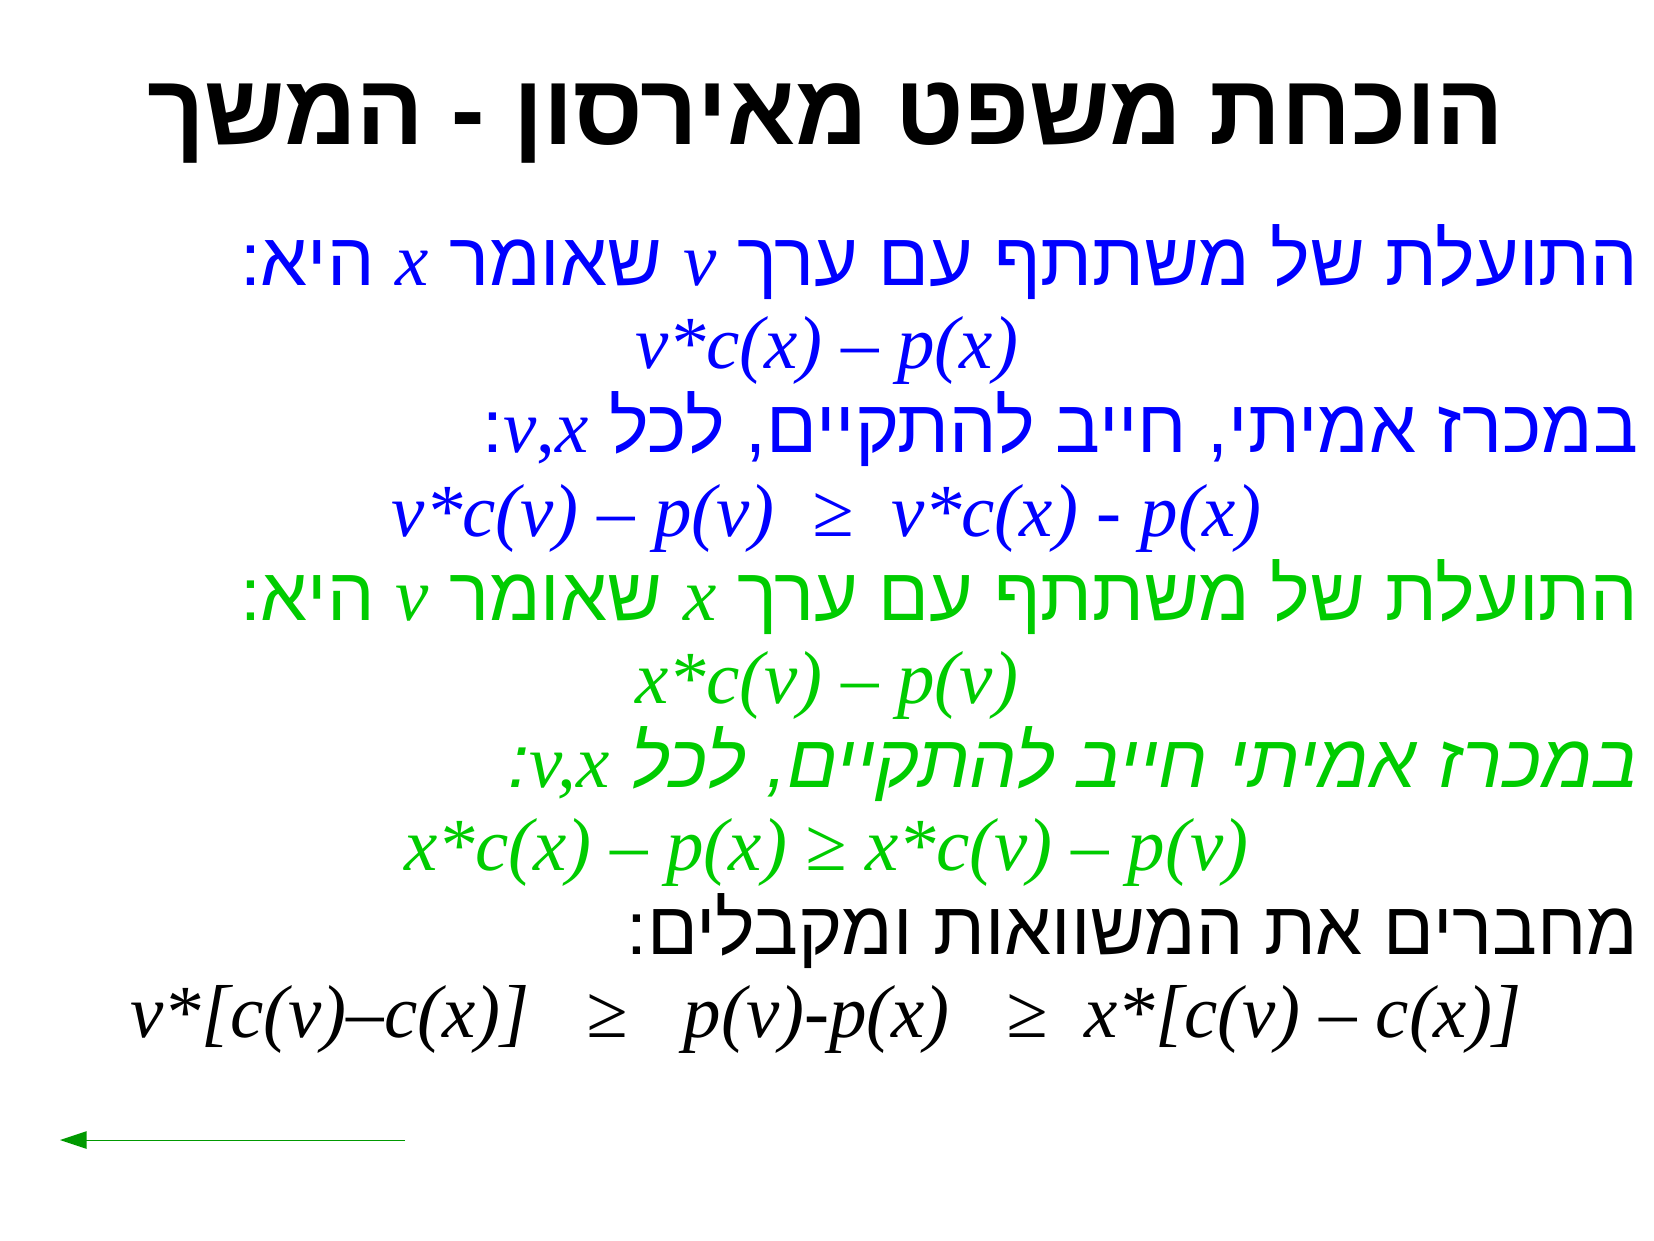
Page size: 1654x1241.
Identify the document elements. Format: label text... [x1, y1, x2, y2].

text_box התועלת של משתתף עם ערך v שאומר x היא: v*c(x) – p(x) במכרז אמיתי, חייב להתקיים, לכל v,x: v*c(v) – p(v) ≥ v*c(x) - p(x) התועלת של משתתף עם ערך x שאומר v היא: x*c(v) – p(v) במכרז אמיתי חייב להתקיים, לכל v,x: x*c(x) – p(x) ≥ x*c(v) – p(v) מחברים את המשוואות ומקבלים: v*[c(v)–c(x)] ≥ p(v)-p(x) ≥ x*[c(v) – c(x)] [0, 210, 1654, 1241]
title הוכחת משפט מאירסון - המשך [0, 21, 1654, 200]
